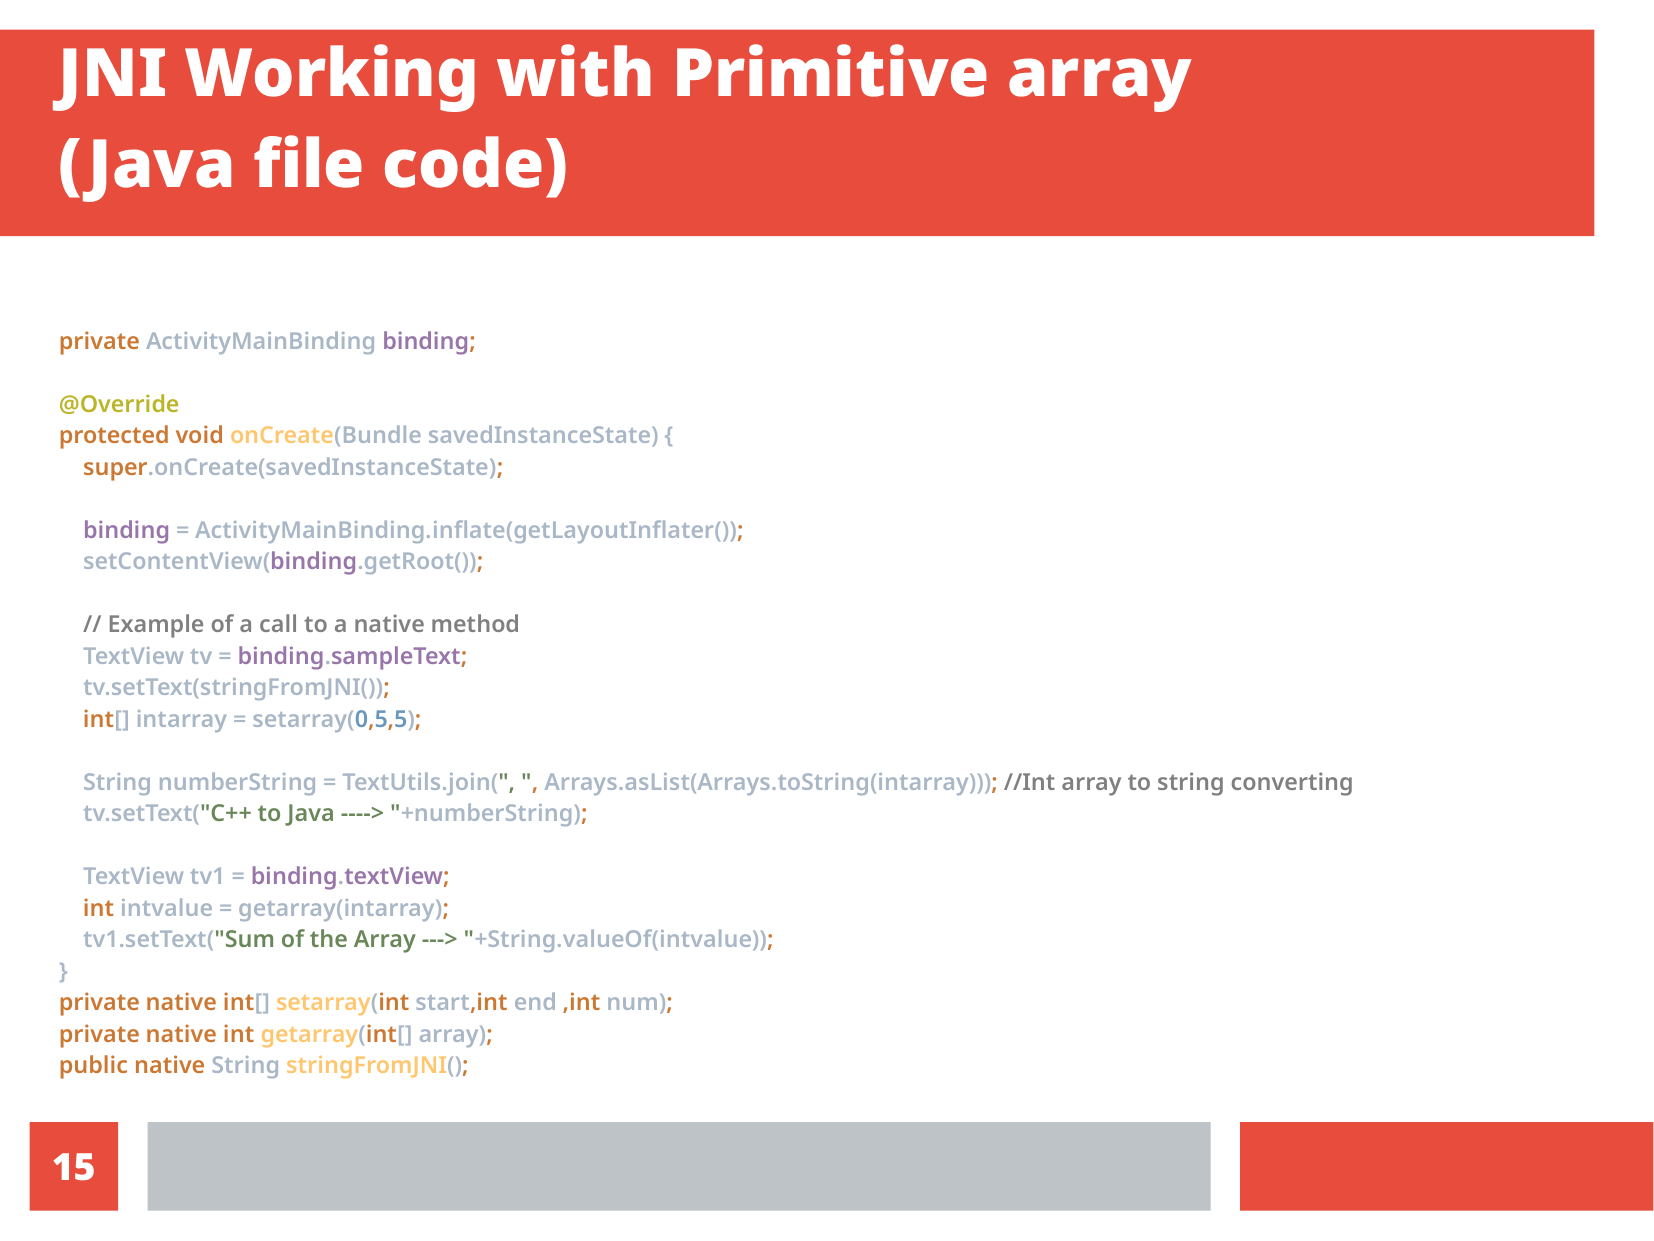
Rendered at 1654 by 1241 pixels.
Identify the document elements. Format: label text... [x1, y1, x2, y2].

title JNI Working with Primitive array (Java file code) [59, 59, 1595, 207]
list private ActivityMainBinding binding; @Override protected void onCreate(Bundle savedInstanceState) { super.onCreate(savedInstanceState); binding = ActivityMainBinding.inflate(getLayoutInflater()); setContentView(binding.getRoot()); // Example of a call to a native method TextView tv = binding.sampleText; tv.setText(stringFromJNI()); int[] intarray = setarray(0,5,5); String numberString = TextUtils.join(", ", Arrays.asList(Arrays.toString(intarray))); //Int array to string converting tv.setText("C++ to Java ----> "+numberString); TextView tv1 = binding.textView; int intvalue = getarray(intarray); tv1.setText("Sum of the Array ---> "+String.valueOf(intvalue)); } private native int[] setarray(int start,int end ,int num); private native int getarray(int[] array); public native String stringFromJNI(); [59, 324, 1565, 1093]
